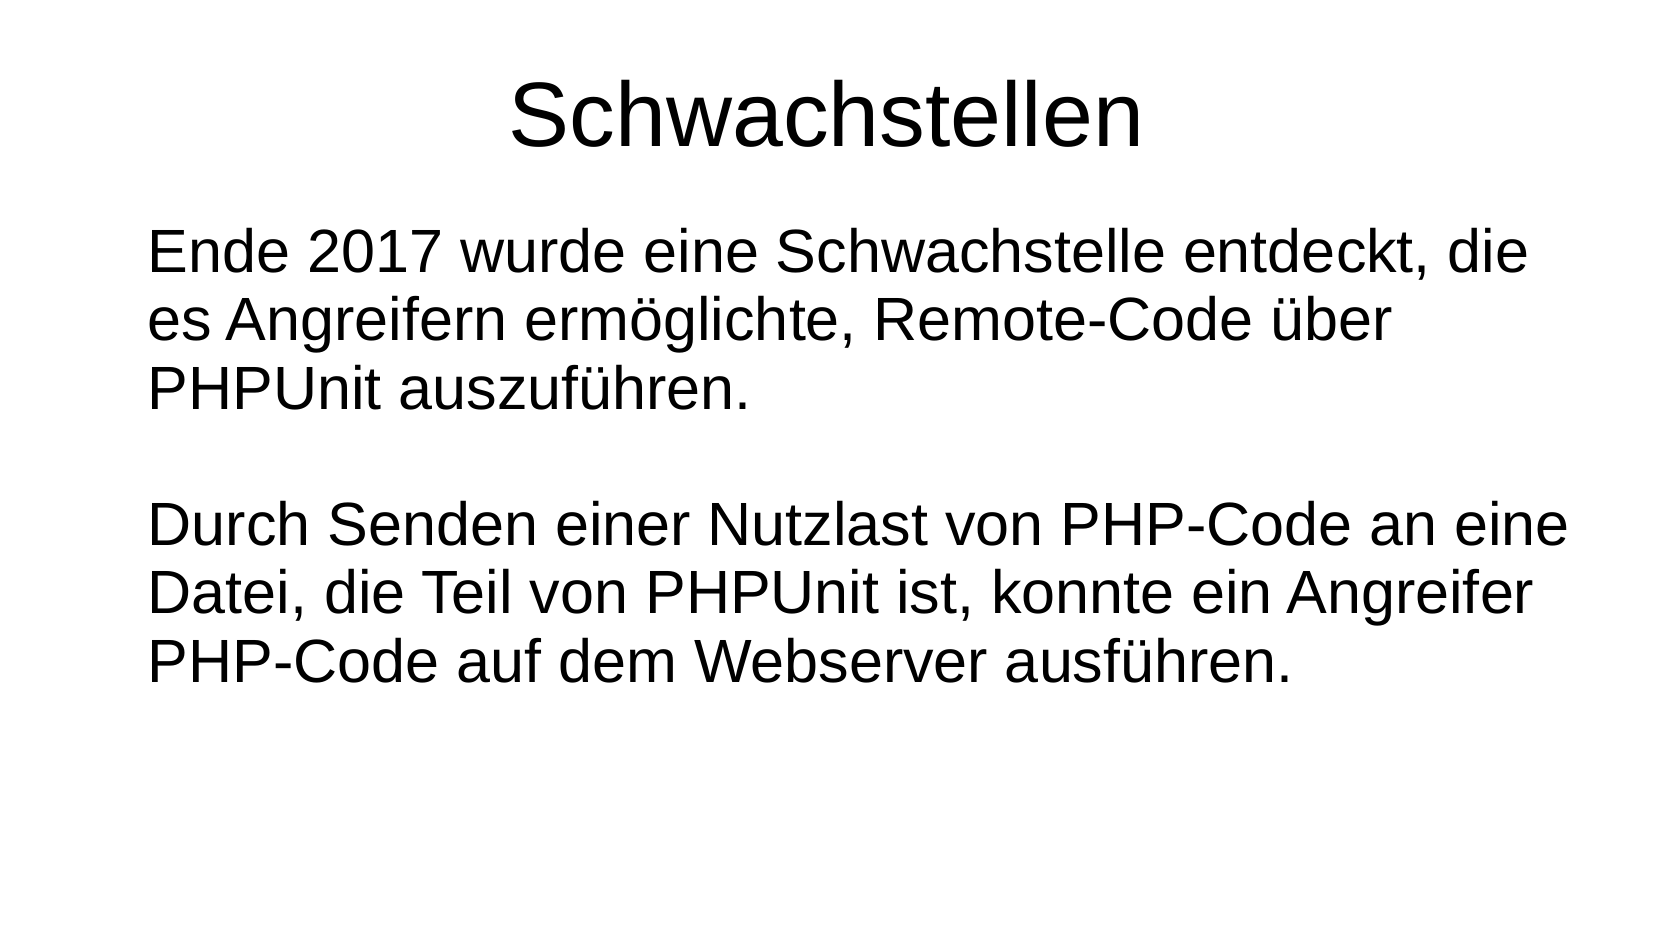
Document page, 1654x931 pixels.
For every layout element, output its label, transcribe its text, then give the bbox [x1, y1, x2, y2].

title Schwachstellen [82, 36, 1571, 193]
list Ende 2017 wurde eine Schwachstelle entdeckt, die es Angreifern ermöglichte, Remote-Code über PHPUnit auszuführen. Durch Senden einer Nutzlast von PHP-Code an eine Datei, die Teil von PHPUnit ist, konnte ein Angreifer PHP-Code auf dem Webserver ausführen. [82, 217, 1571, 757]
